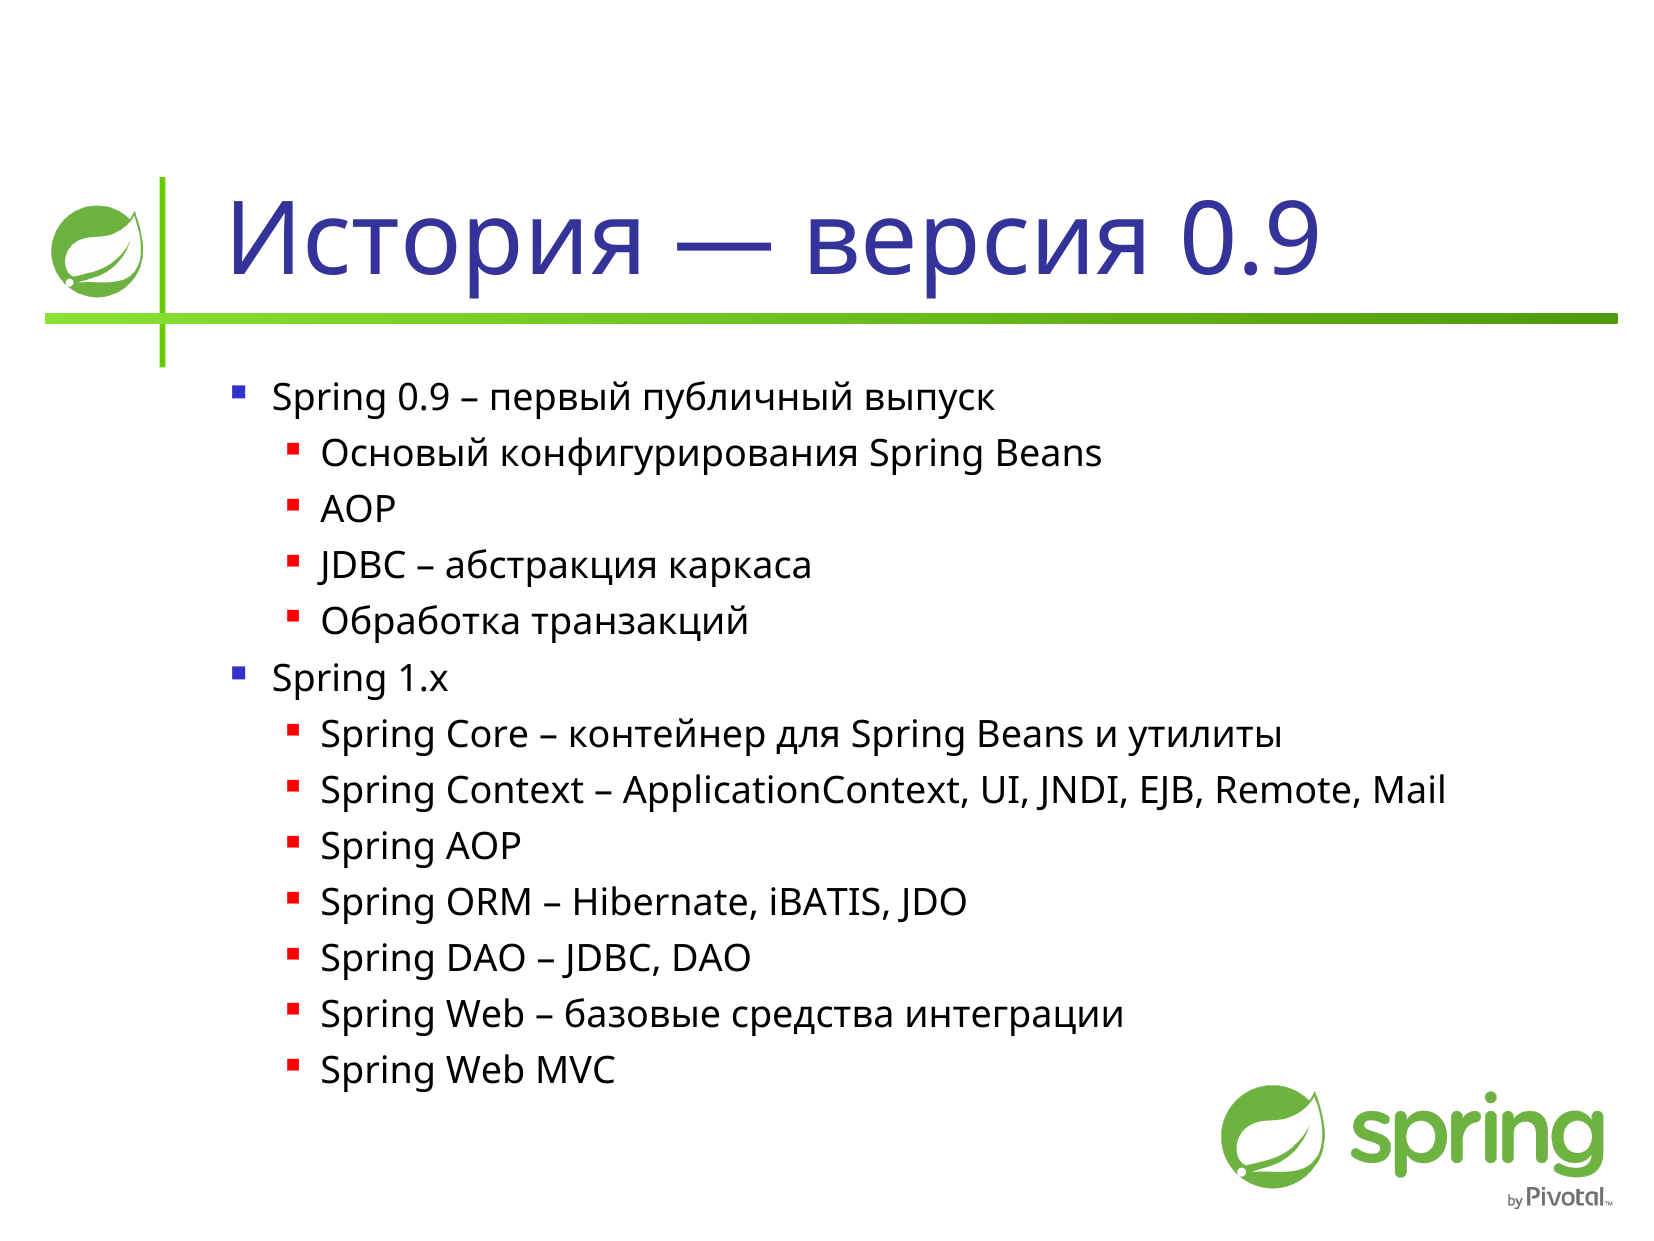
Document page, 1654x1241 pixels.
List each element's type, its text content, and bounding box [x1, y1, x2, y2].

picture [1216, 1109, 1618, 1212]
title История — версия 0.9 [208, 38, 1618, 304]
list Spring 0.9 – первый публичный выпуск Основый конфигурирования Spring Beans AOP JDBC – абстракция каркаса Обработка транзакций Spring 1.x Spring Core – контейнер для Spring Beans и утилиты Spring Context – ApplicationContext, UI, JNDI, EJB, Remote, Mail Spring AOP Spring ORM – Hibernate, iBATIS, JDO Spring DAO – JDBC, DAO Spring Web – базовые средства интеграции Spring Web MVC [213, 364, 1620, 1109]
